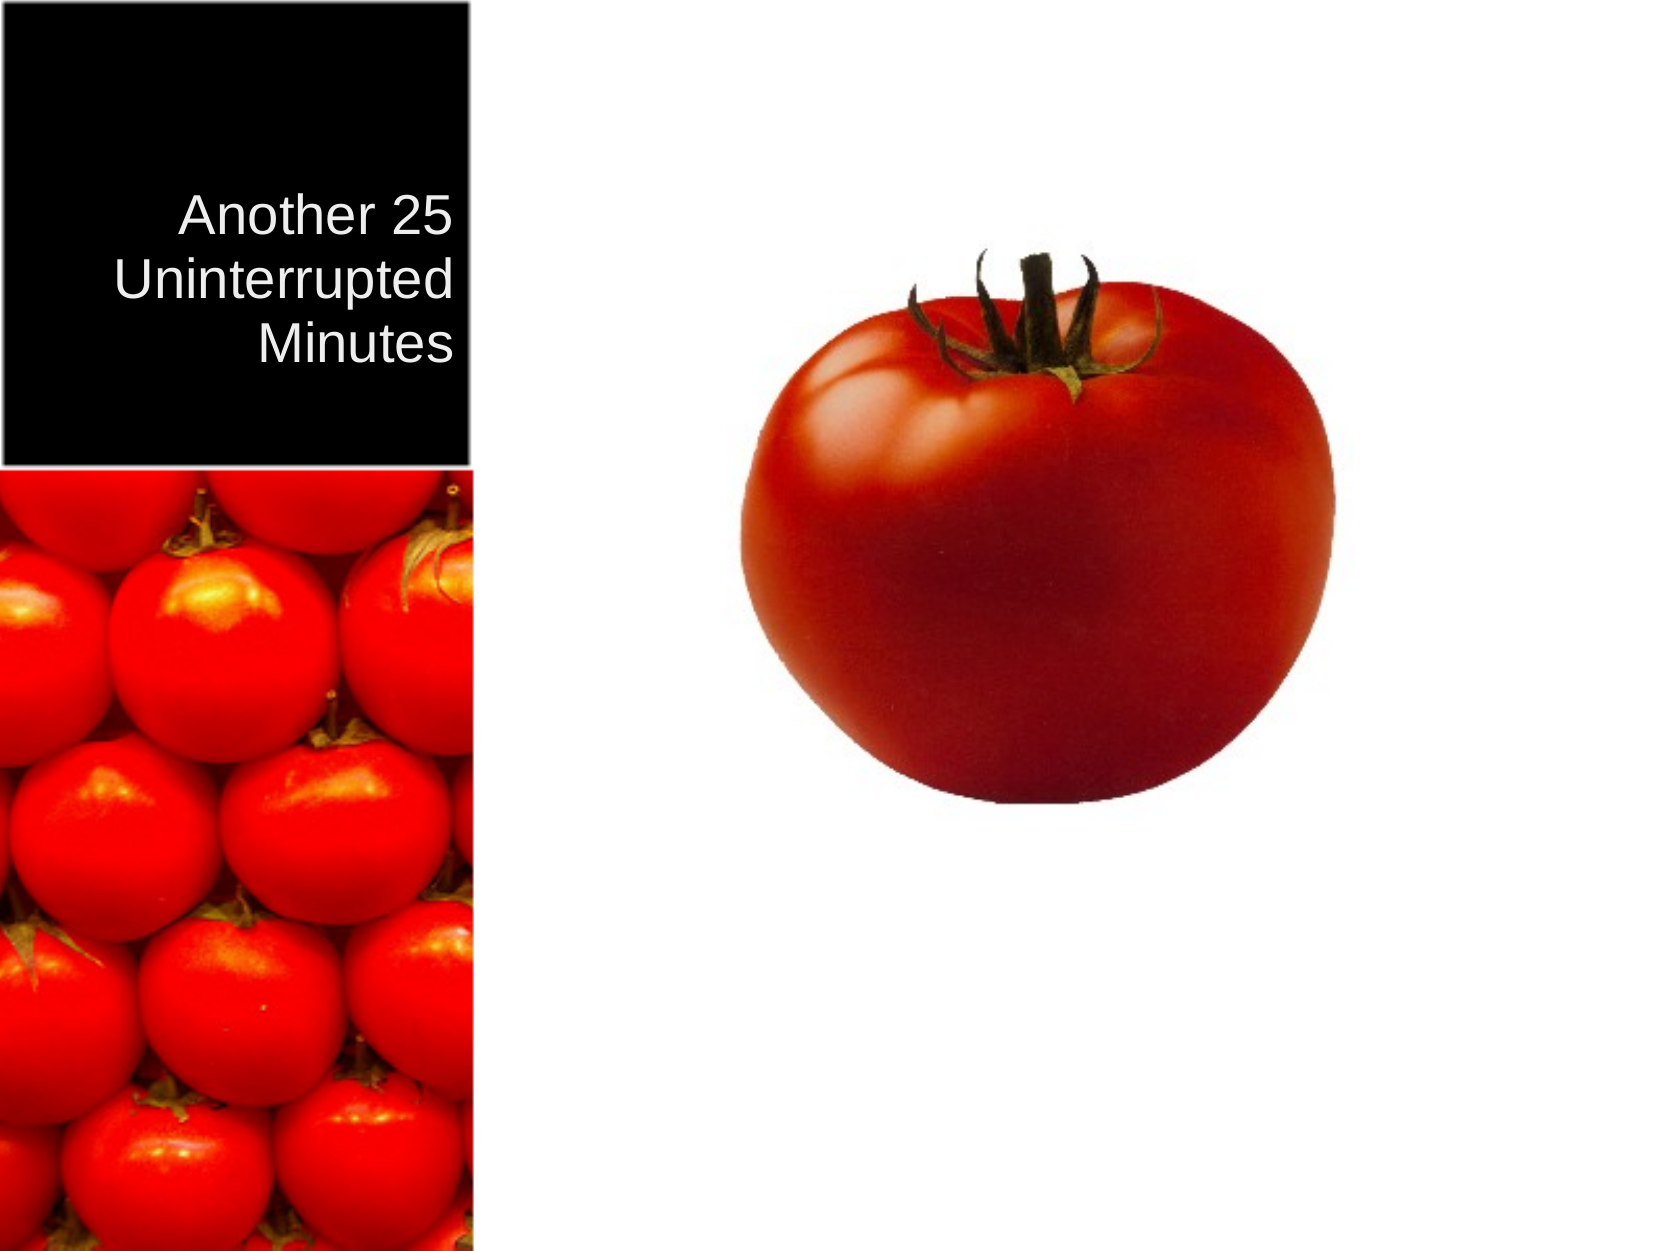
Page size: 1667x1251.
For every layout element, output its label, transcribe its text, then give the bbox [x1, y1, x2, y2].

picture [0, 0, 1667, 1251]
text_box Another 25 Uninterrupted Minutes [24, 183, 455, 376]
